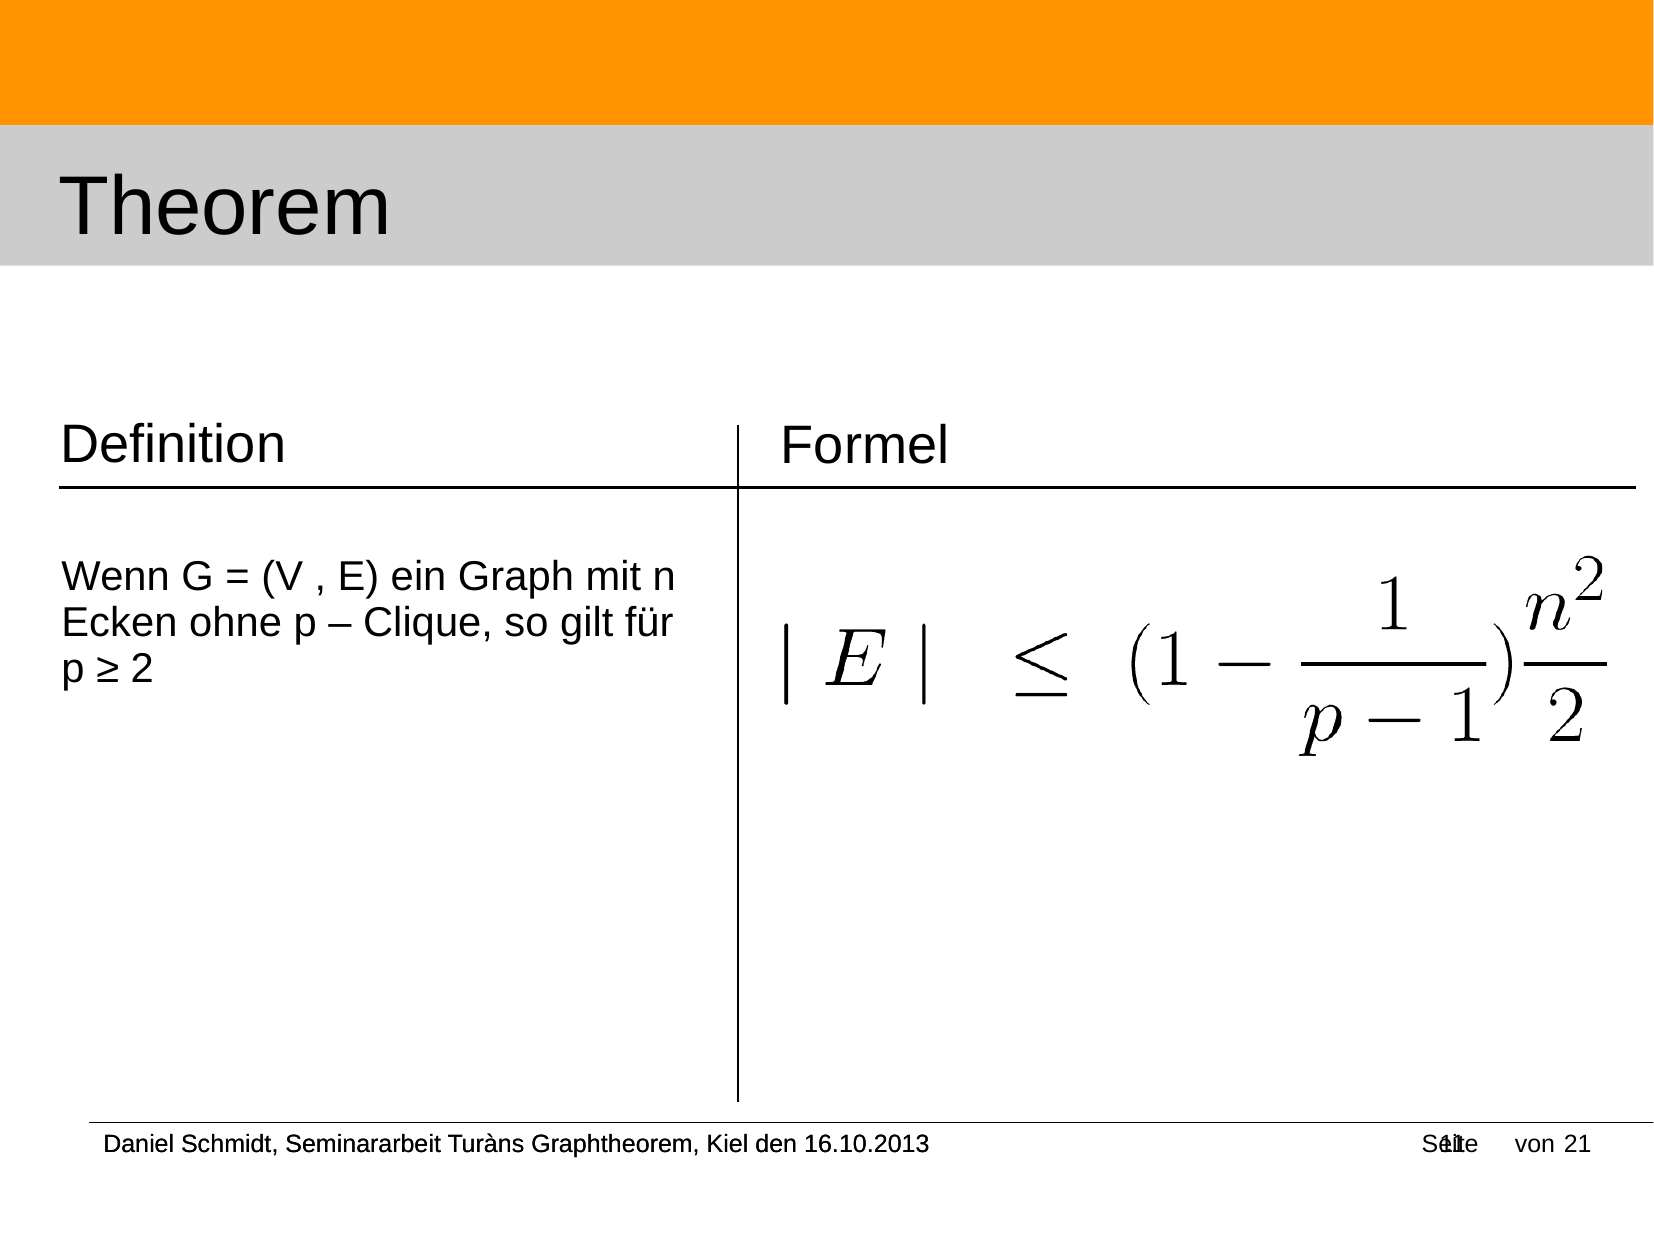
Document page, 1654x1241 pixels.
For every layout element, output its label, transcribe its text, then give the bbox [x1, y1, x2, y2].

picture [784, 555, 1607, 756]
text_box von [1500, 1122, 1589, 1165]
text_box Seite [1406, 1122, 1496, 1165]
text_box 21 [1549, 1121, 1654, 1193]
title Theorem [50, 143, 1359, 260]
text_box <Nummer> [1496, 1122, 1500, 1165]
text_box Daniel Schmidt, Seminararbeit Turàns Graphtheorem, Kiel den 16.10.2013 [88, 1122, 975, 1165]
text_box Wenn G = (V , E) ein Graph mit n Ecken ohne p – Clique, so gilt für p ≥ 2 [46, 544, 756, 700]
text_box Definition [47, 413, 443, 470]
text_box Formel [767, 410, 1306, 473]
